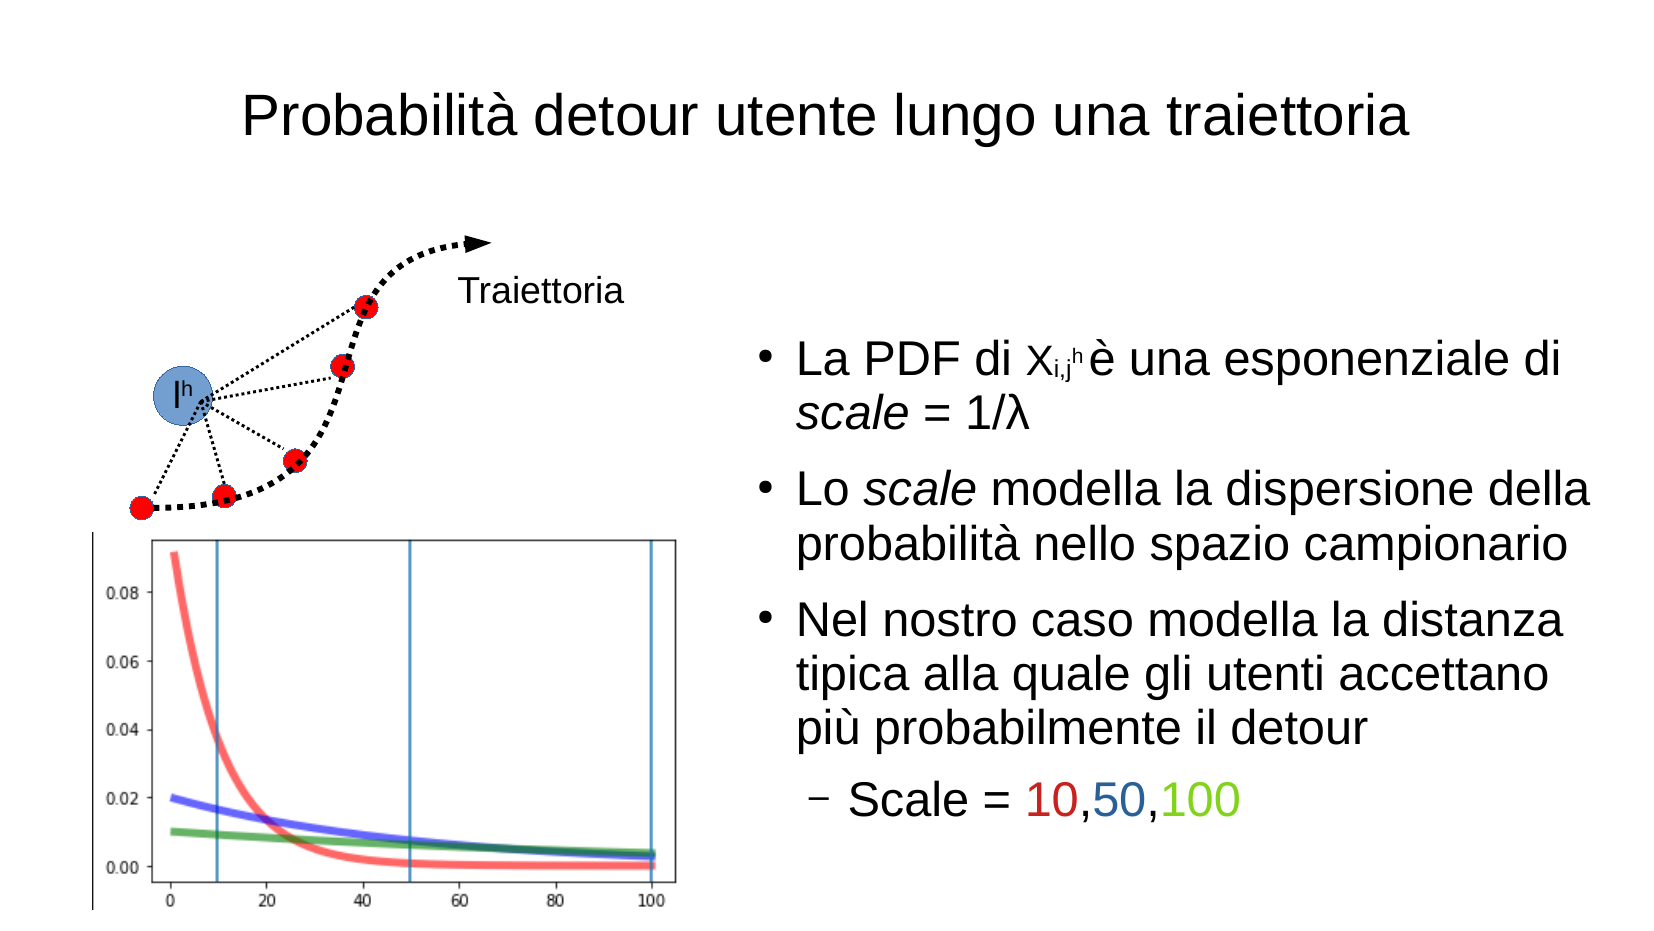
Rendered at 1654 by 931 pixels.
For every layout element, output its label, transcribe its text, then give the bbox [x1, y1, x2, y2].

text_box [212, 484, 237, 508]
picture [92, 532, 686, 910]
text_box Traiettoria [442, 262, 650, 319]
text_box [354, 295, 379, 319]
title Probabilità detour utente lungo una traiettoria [82, 37, 1571, 193]
list La PDF di Xi,jh è una esponenziale di scale = 1/λ Lo scale modella la dispersione della probabilità nello spazio campionario Nel nostro caso modella la distanza tipica alla quale gli utenti accettano più probabilmente il detour Scale = 10,50,100 [744, 330, 1595, 863]
text_box [330, 354, 355, 378]
text_box lh [153, 366, 213, 426]
text_box [283, 448, 308, 473]
text_box [129, 496, 154, 520]
